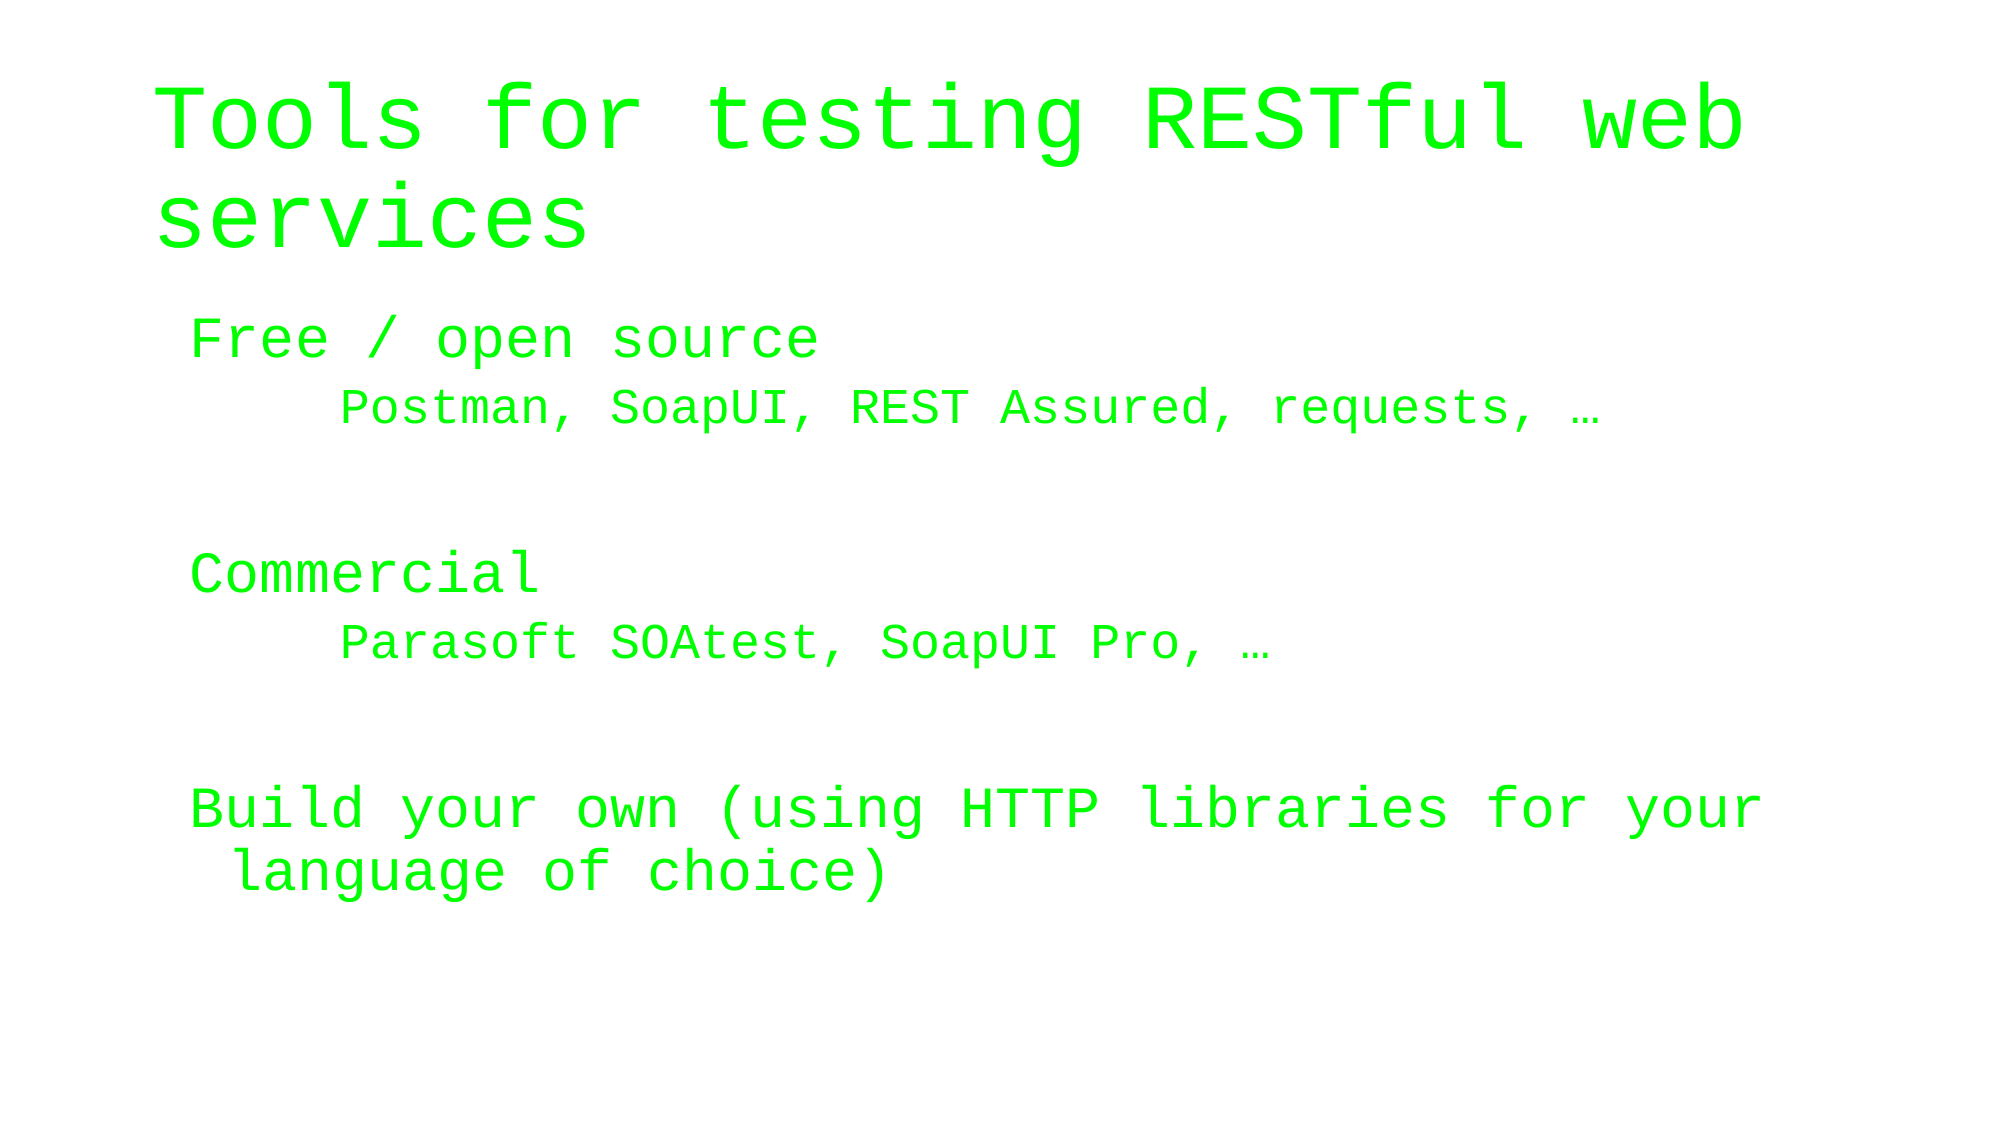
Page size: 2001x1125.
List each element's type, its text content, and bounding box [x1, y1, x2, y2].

list Free / open source Postman, SoapUI, REST Assured, requests, … Commercial Parasoft SOAtest, SoapUI Pro, … Build your own (using HTTP libraries for your language of choice) [137, 299, 1863, 1014]
title Tools for testing RESTful web services [137, 59, 1863, 278]
